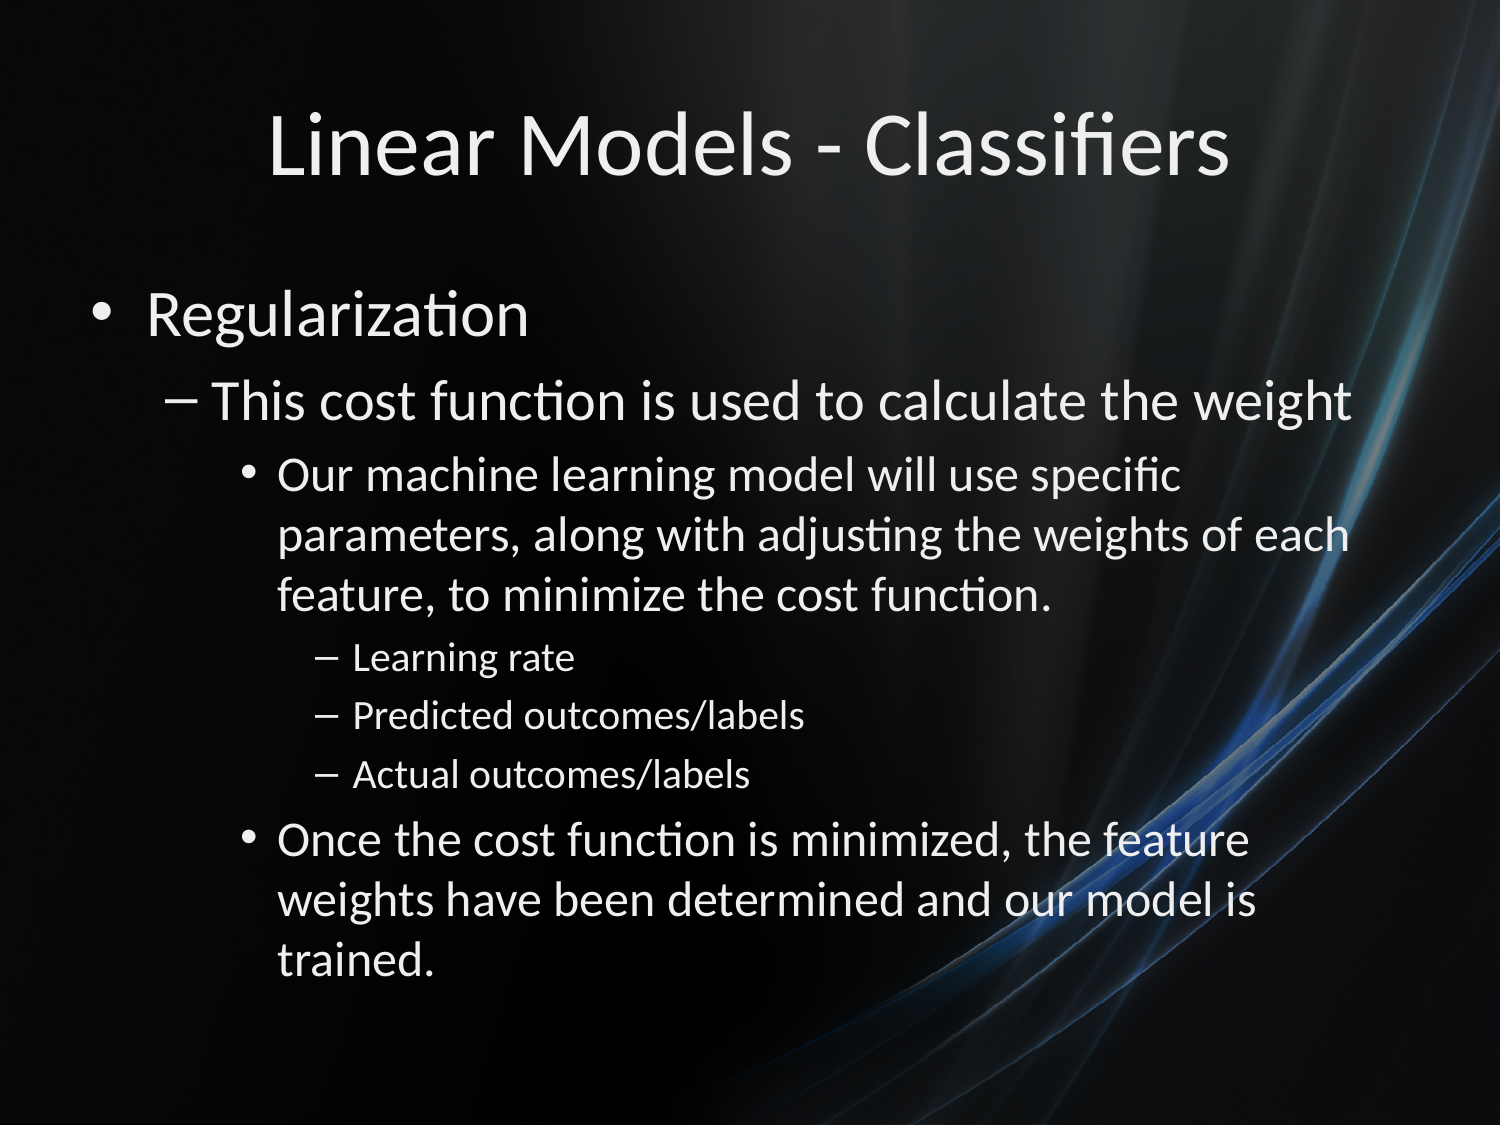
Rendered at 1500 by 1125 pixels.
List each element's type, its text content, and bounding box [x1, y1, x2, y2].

title Linear Models - Classifiers [75, 45, 1425, 233]
list Regularization This cost function is used to calculate the weight Our machine learning model will use specific parameters, along with adjusting the weights of each feature, to minimize the cost function. Learning rate Predicted outcomes/labels Actual outcomes/labels Once the cost function is minimized, the feature weights have been determined and our model is trained. [75, 262, 1425, 1005]
picture [0, 0, 1500, 1125]
